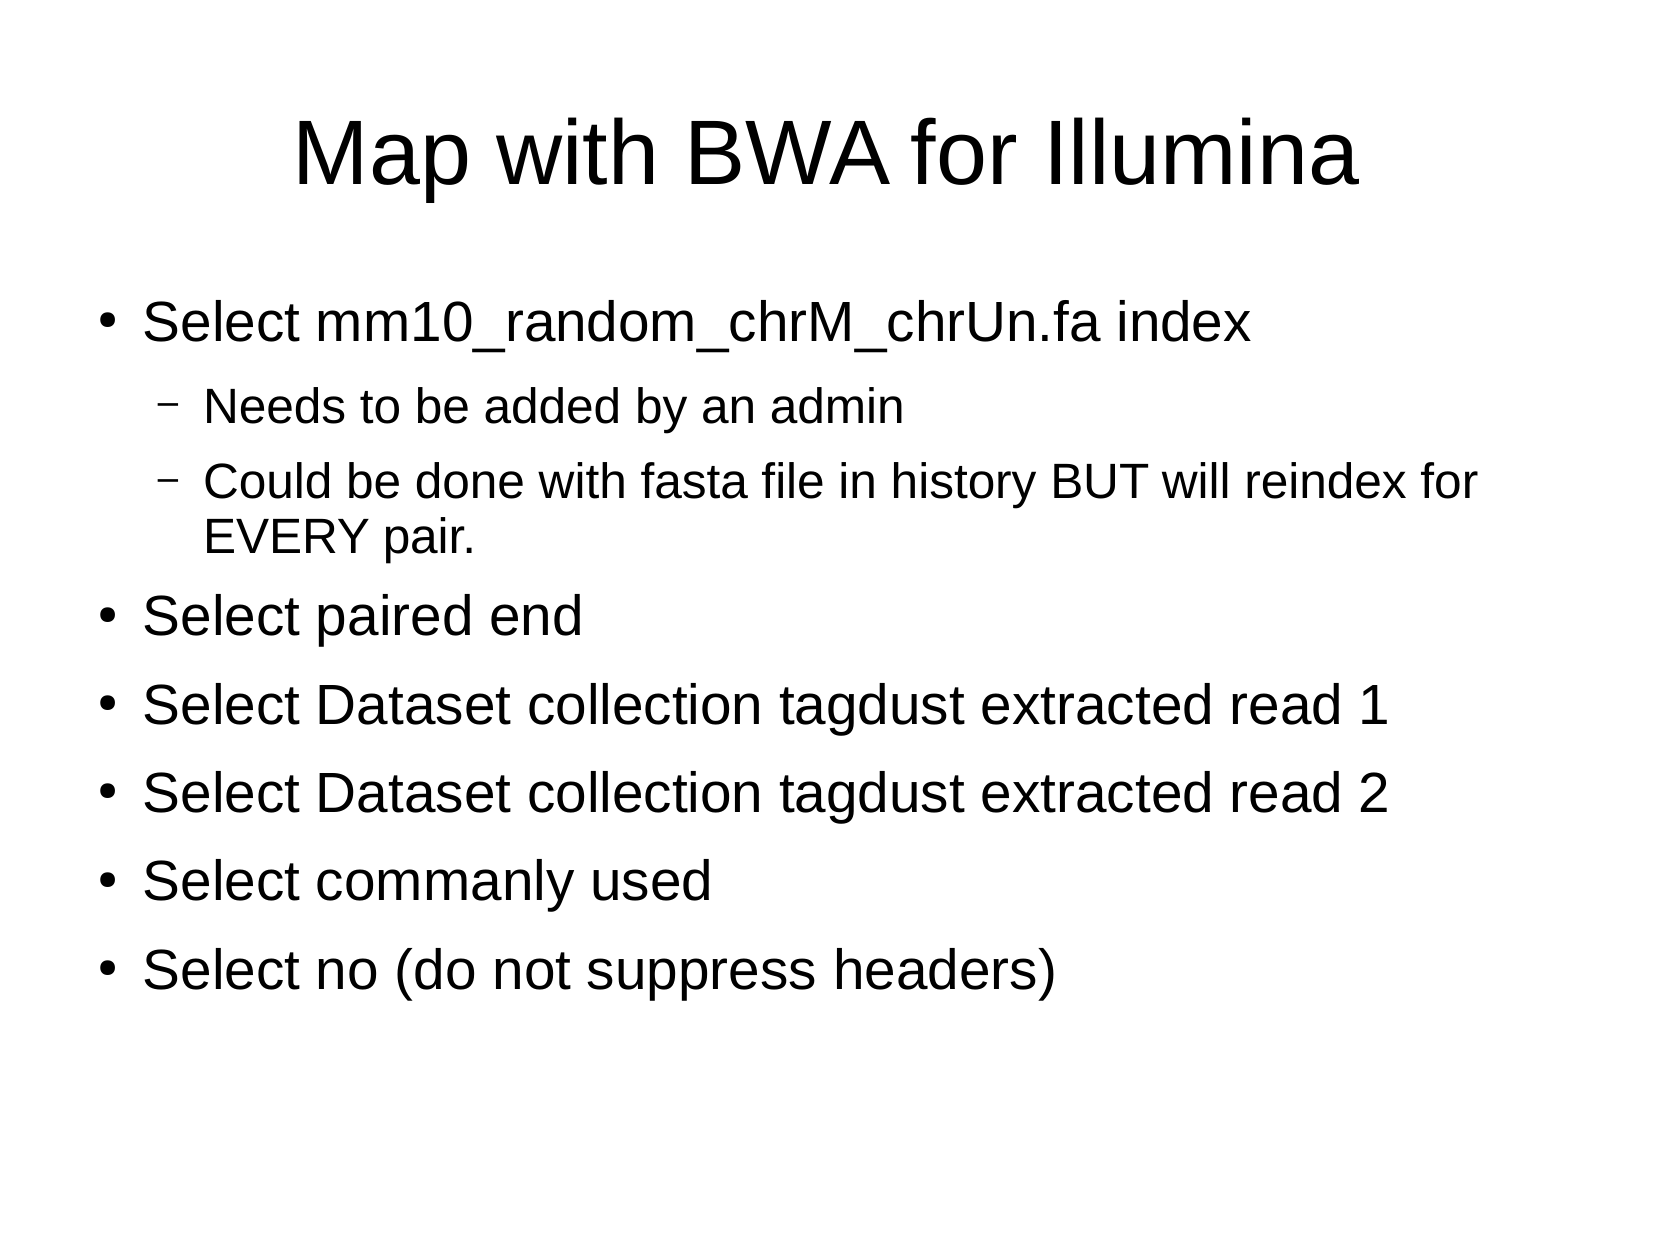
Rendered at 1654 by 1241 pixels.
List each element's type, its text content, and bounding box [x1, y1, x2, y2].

title Map with BWA for Illumina [82, 49, 1571, 257]
list Select mm10_random_chrM_chrUn.fa index Needs to be added by an admin Could be done with fasta file in history BUT will reindex for EVERY pair. Select paired end Select Dataset collection tagdust extracted read 1 Select Dataset collection tagdust extracted read 2 Select commanly used Select no (do not suppress headers) [82, 290, 1571, 1010]
